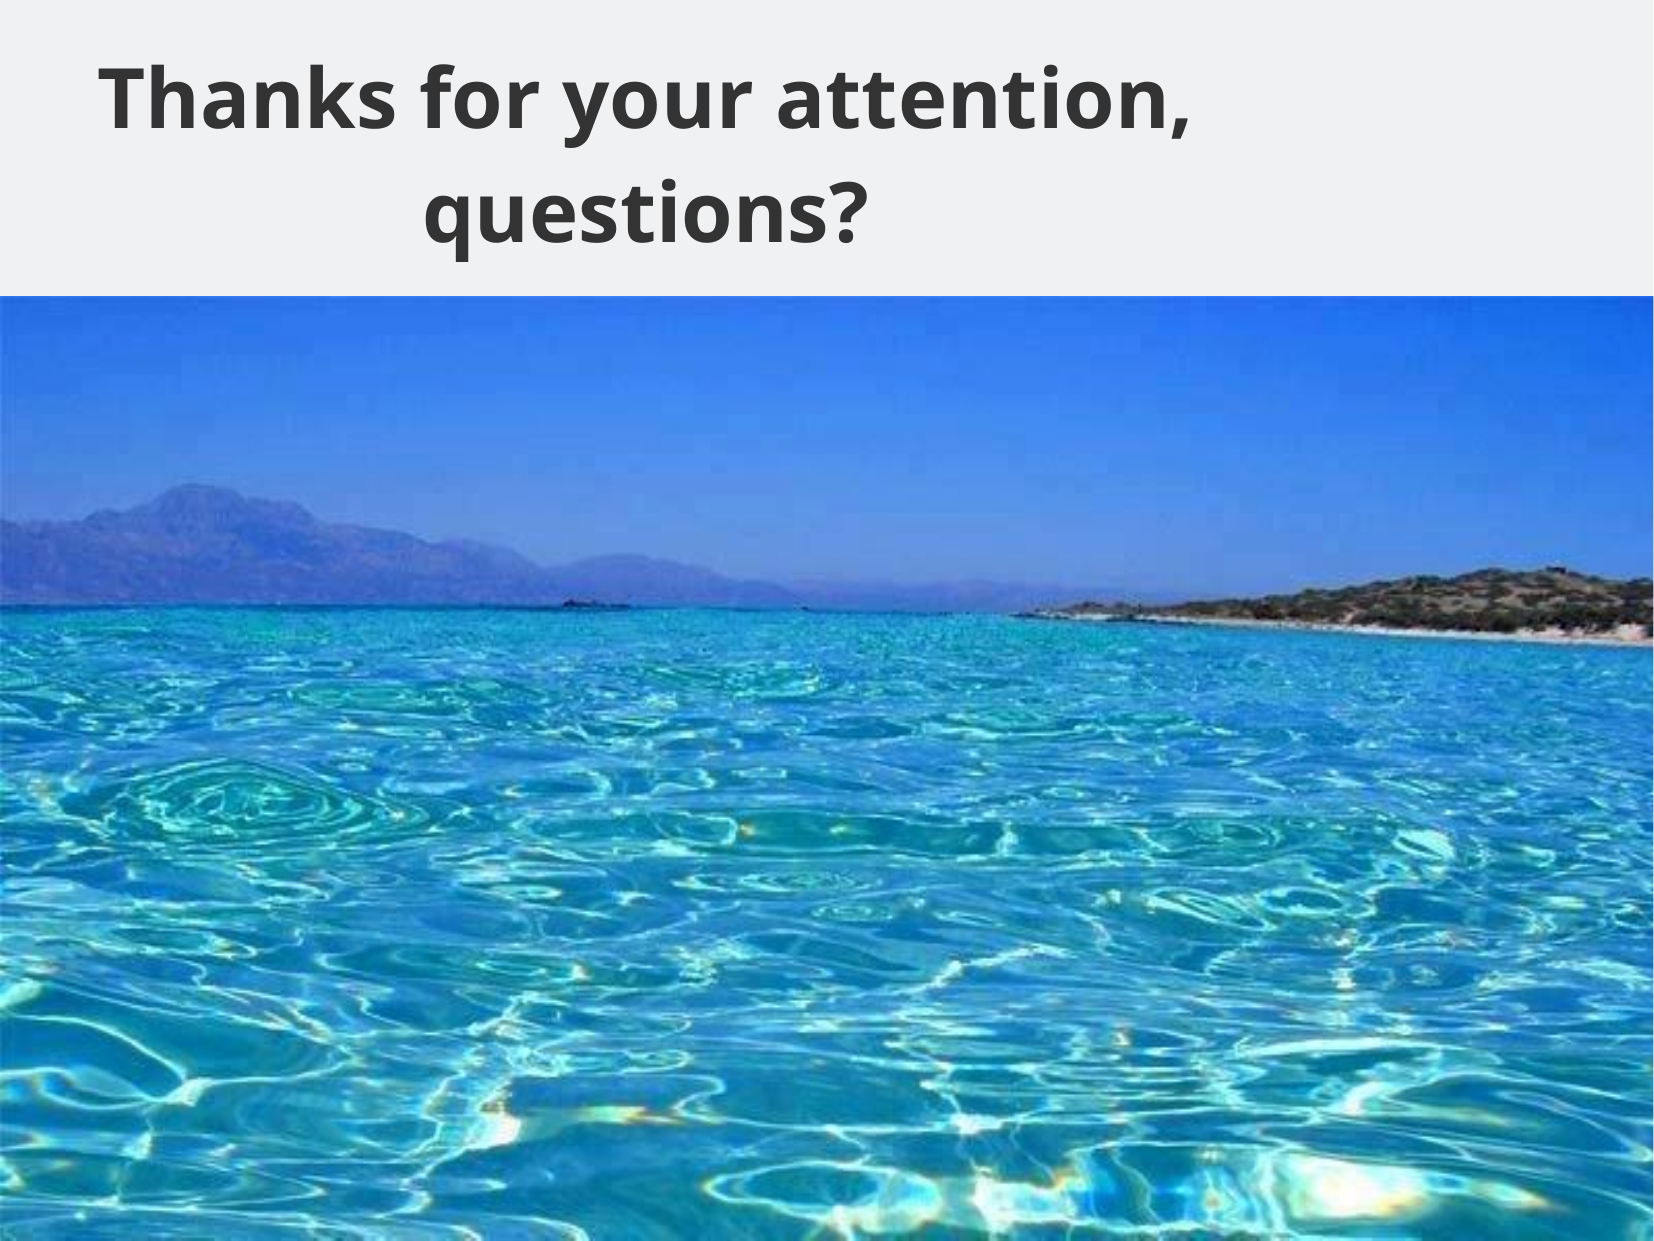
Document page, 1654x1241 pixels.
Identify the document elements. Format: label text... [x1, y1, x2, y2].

text_box [0, 296, 1654, 1241]
picture [0, 0, 1654, 296]
title Thanks for your attention, questions? [97, 16, 1636, 290]
